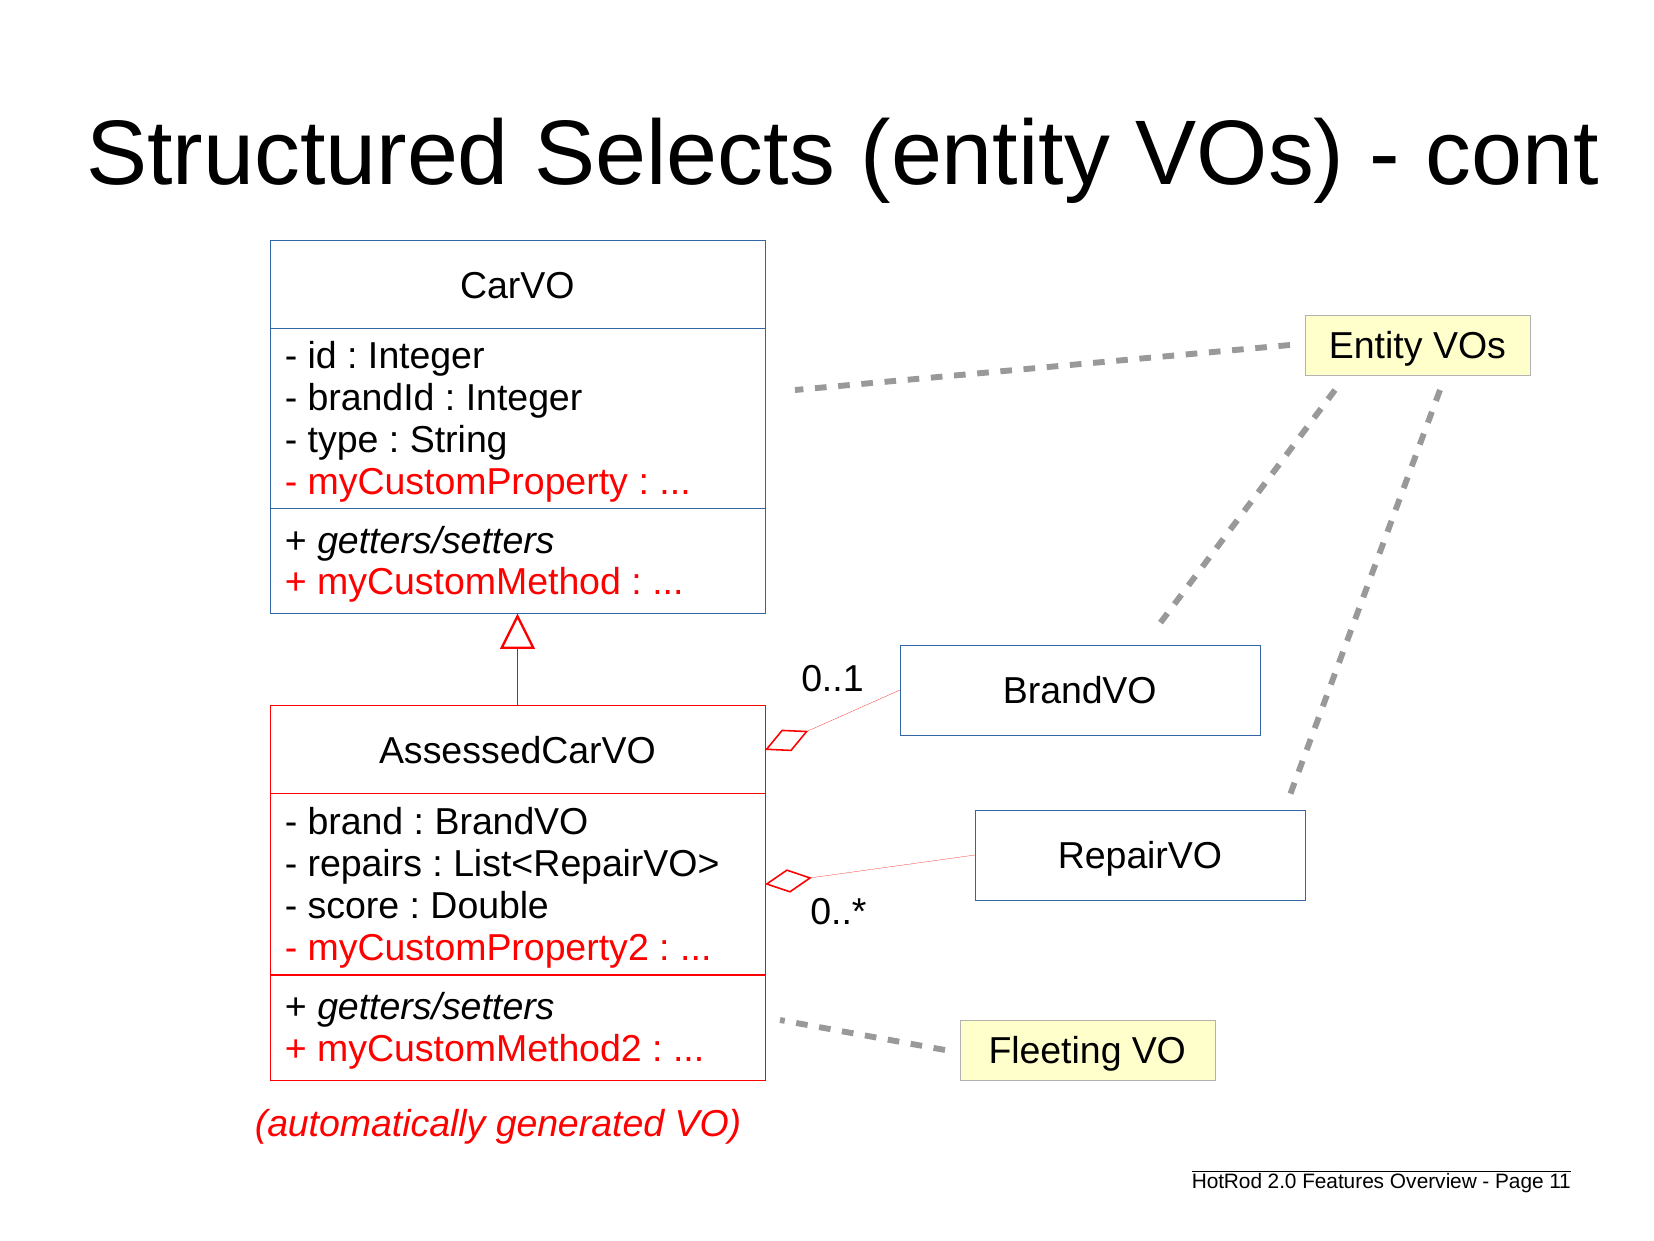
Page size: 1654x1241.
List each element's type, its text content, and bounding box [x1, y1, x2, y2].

text_box - brand : BrandVO - repairs : List<RepairVO> - score : Double - myCustomProperty2 : ... [270, 793, 766, 975]
text_box CarVO [270, 240, 766, 328]
text_box AssessedCarVO [270, 705, 766, 793]
text_box (automatically generated VO) [240, 1095, 766, 1152]
text_box + getters/setters + myCustomMethod2 : ... [270, 975, 766, 1081]
title Structured Selects (entity VOs) - cont [82, 49, 1606, 257]
text_box - id : Integer - brandId : Integer - type : String - myCustomProperty : ... [270, 328, 766, 508]
text_box BrandVO [900, 645, 1261, 736]
text_box Entity VOs [1305, 315, 1531, 376]
text_box RepairVO [975, 810, 1306, 901]
text_box Fleeting VO [960, 1020, 1216, 1081]
text_box + getters/setters + myCustomMethod : ... [270, 508, 766, 614]
